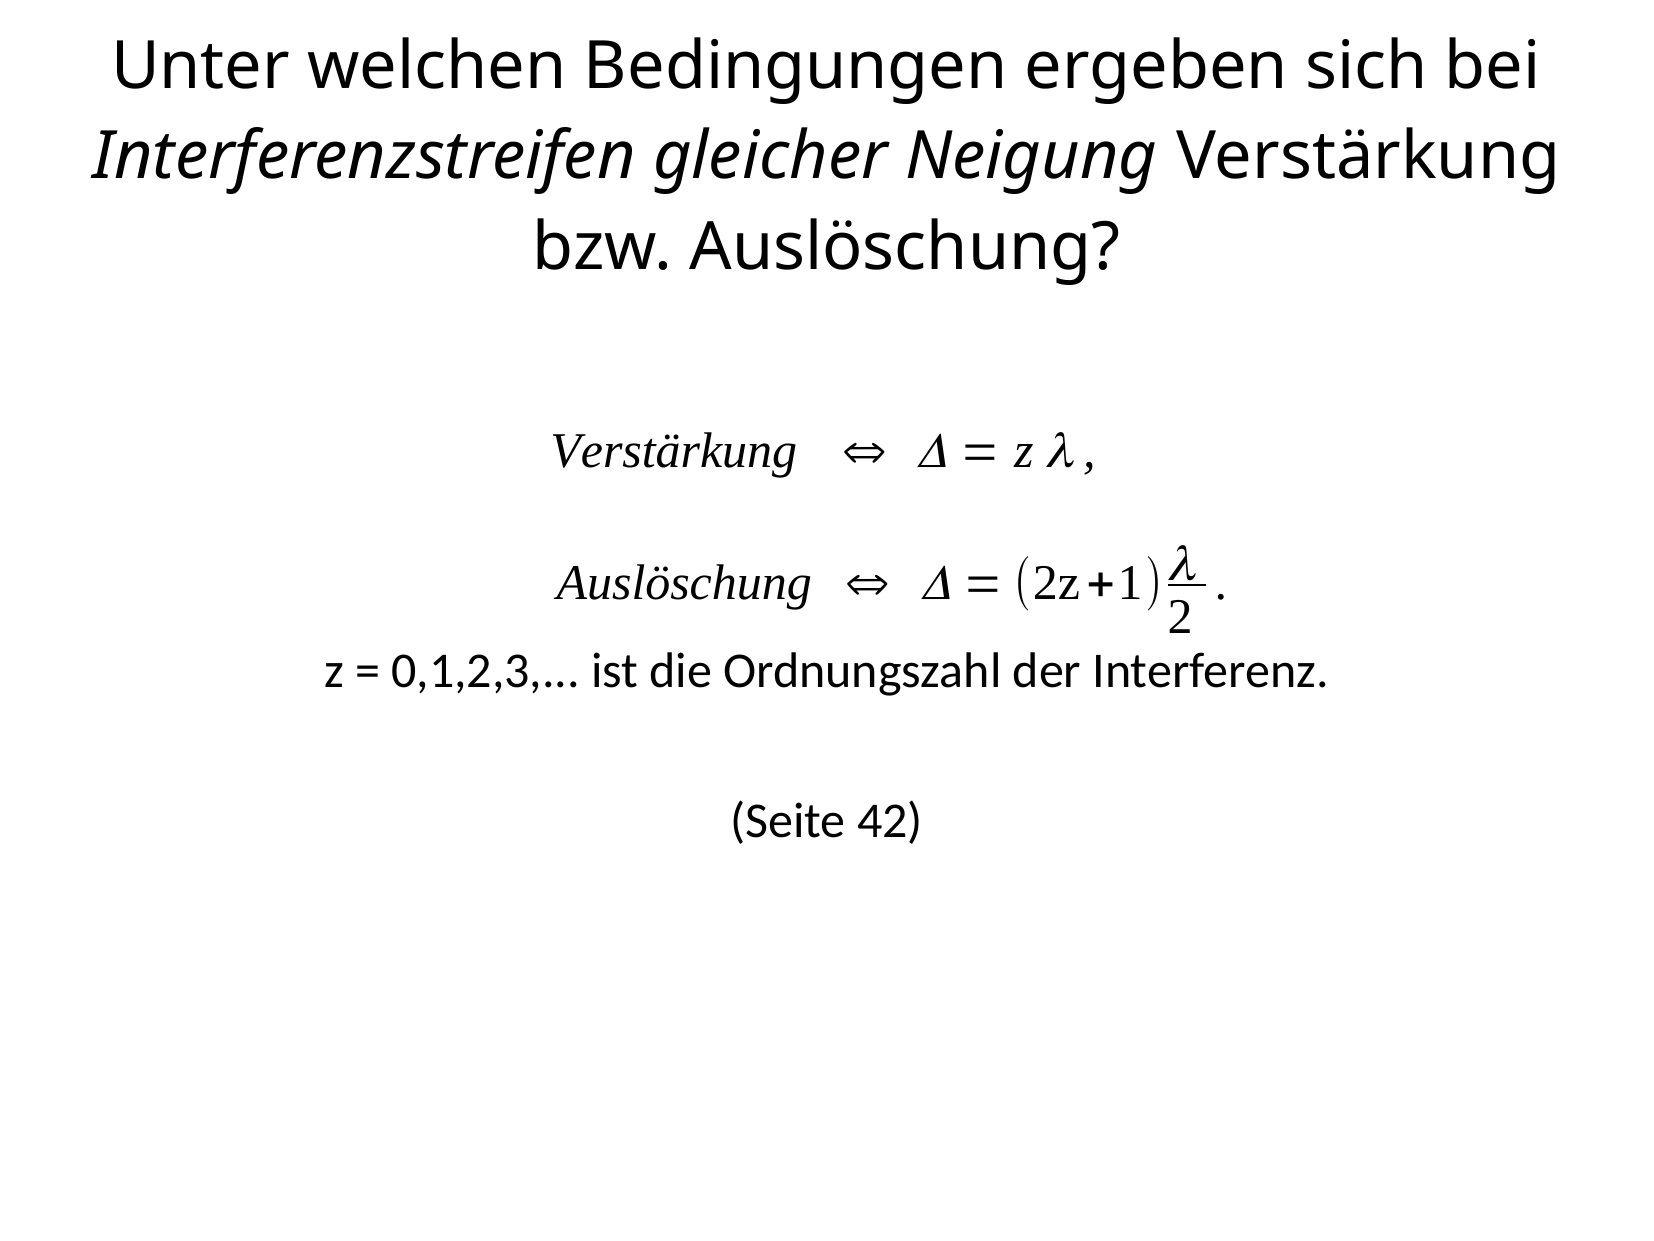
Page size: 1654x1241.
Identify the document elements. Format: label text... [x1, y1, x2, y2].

title Unter welchen Bedingungen ergeben sich bei Interferenzstreifen gleicher Neigung Verstärkung bzw. Auslöschung? [82, 20, 1571, 286]
chart [537, 423, 1238, 648]
subtitle z = 0,1,2,3,... ist die Ordnungszahl der Interferenz. (Seite 42) [82, 290, 1571, 1010]
